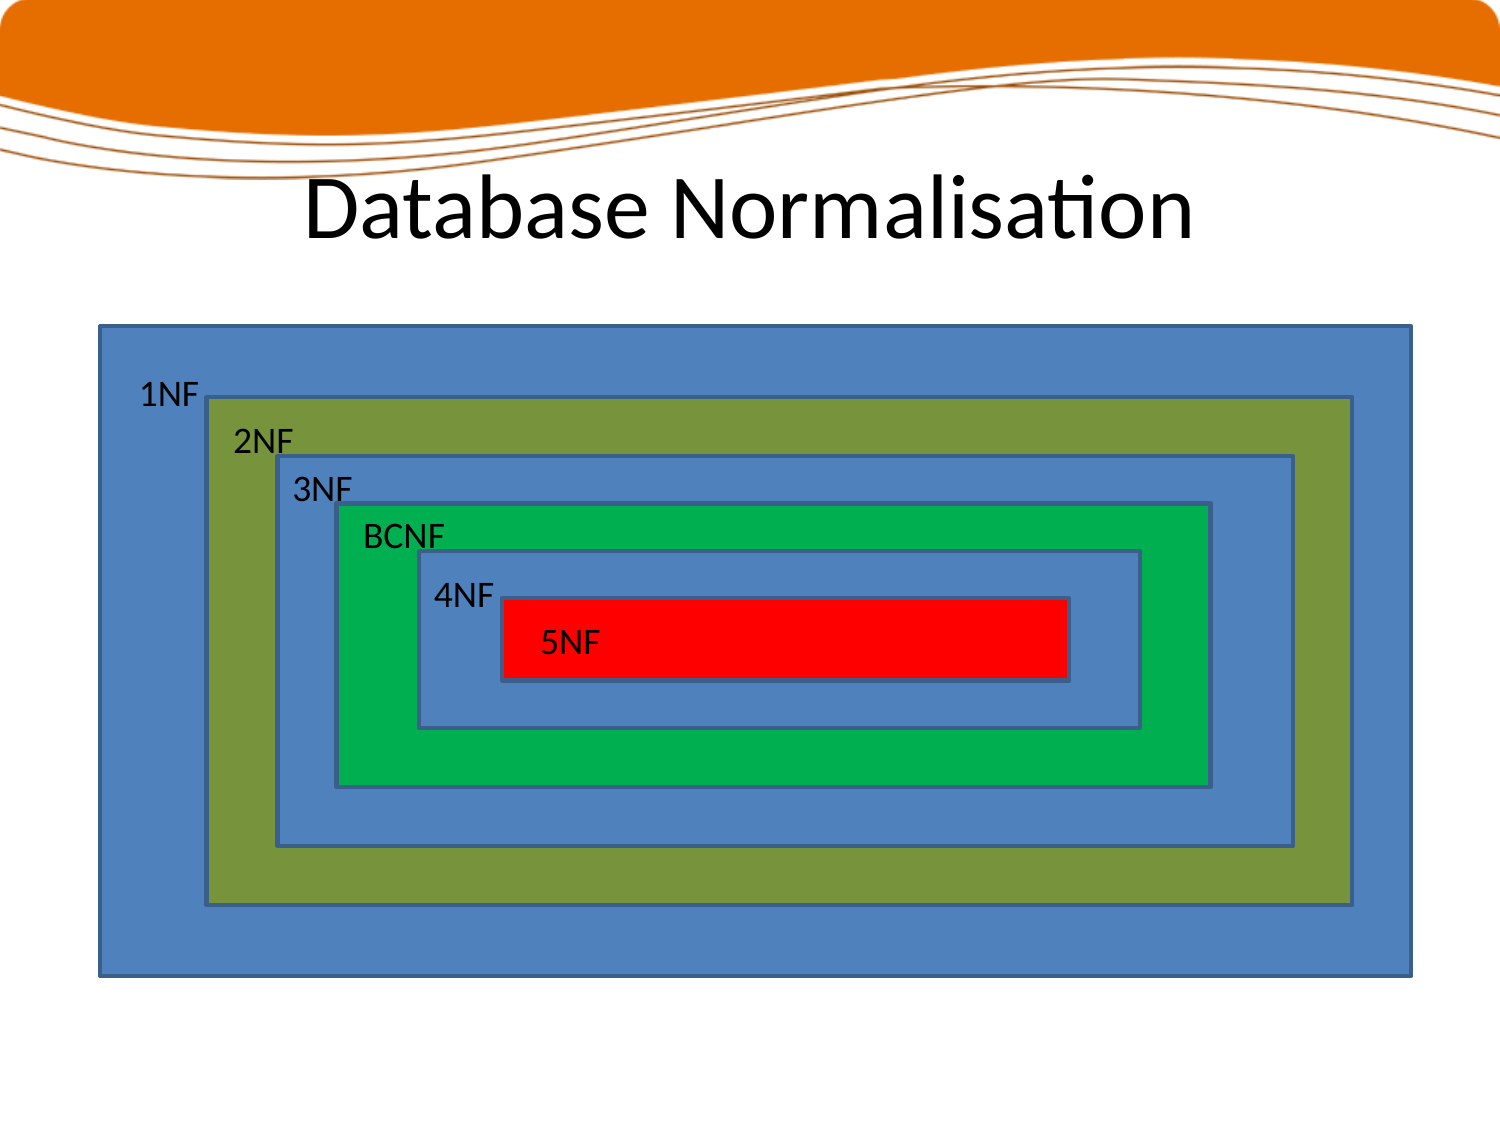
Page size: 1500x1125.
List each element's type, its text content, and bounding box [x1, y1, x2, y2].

title Database Normalisation [75, 125, 1425, 279]
text_box 1 [100, 326, 1412, 976]
text_box 4NF [419, 562, 514, 623]
text_box 1NF [123, 361, 231, 422]
text_box [206, 397, 1353, 906]
text_box BCNF [348, 503, 573, 564]
text_box 3NF [277, 456, 490, 516]
text_box 5NF [525, 609, 680, 670]
text_box 2NF [218, 408, 349, 469]
picture [0, 0, 1500, 180]
